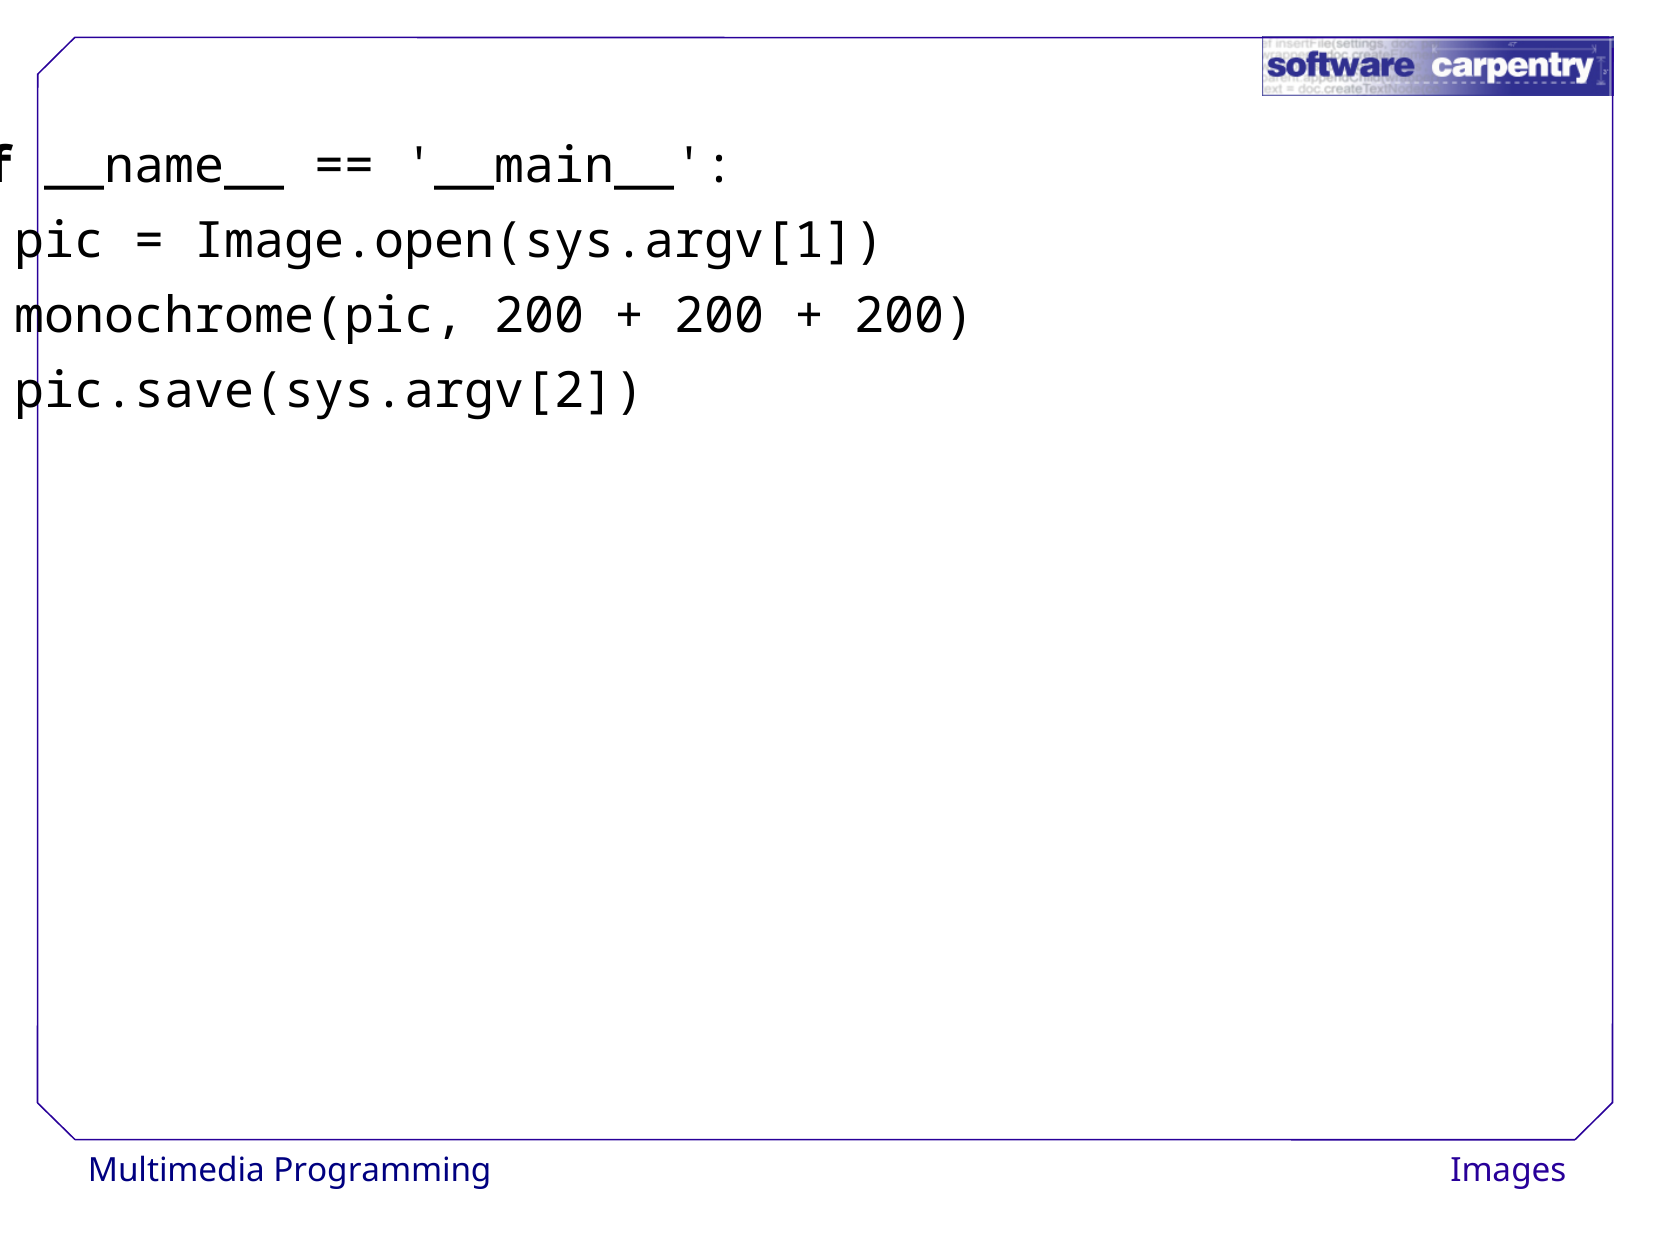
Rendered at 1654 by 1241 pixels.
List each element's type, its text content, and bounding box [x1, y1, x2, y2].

text_box if __name__ == '__main__': pic = Image.open(sys.argv[1]) monochrome(pic, 200 + 200 + 200) pic.save(sys.argv[2]) [0, 109, 1140, 426]
picture [1262, 36, 1614, 96]
